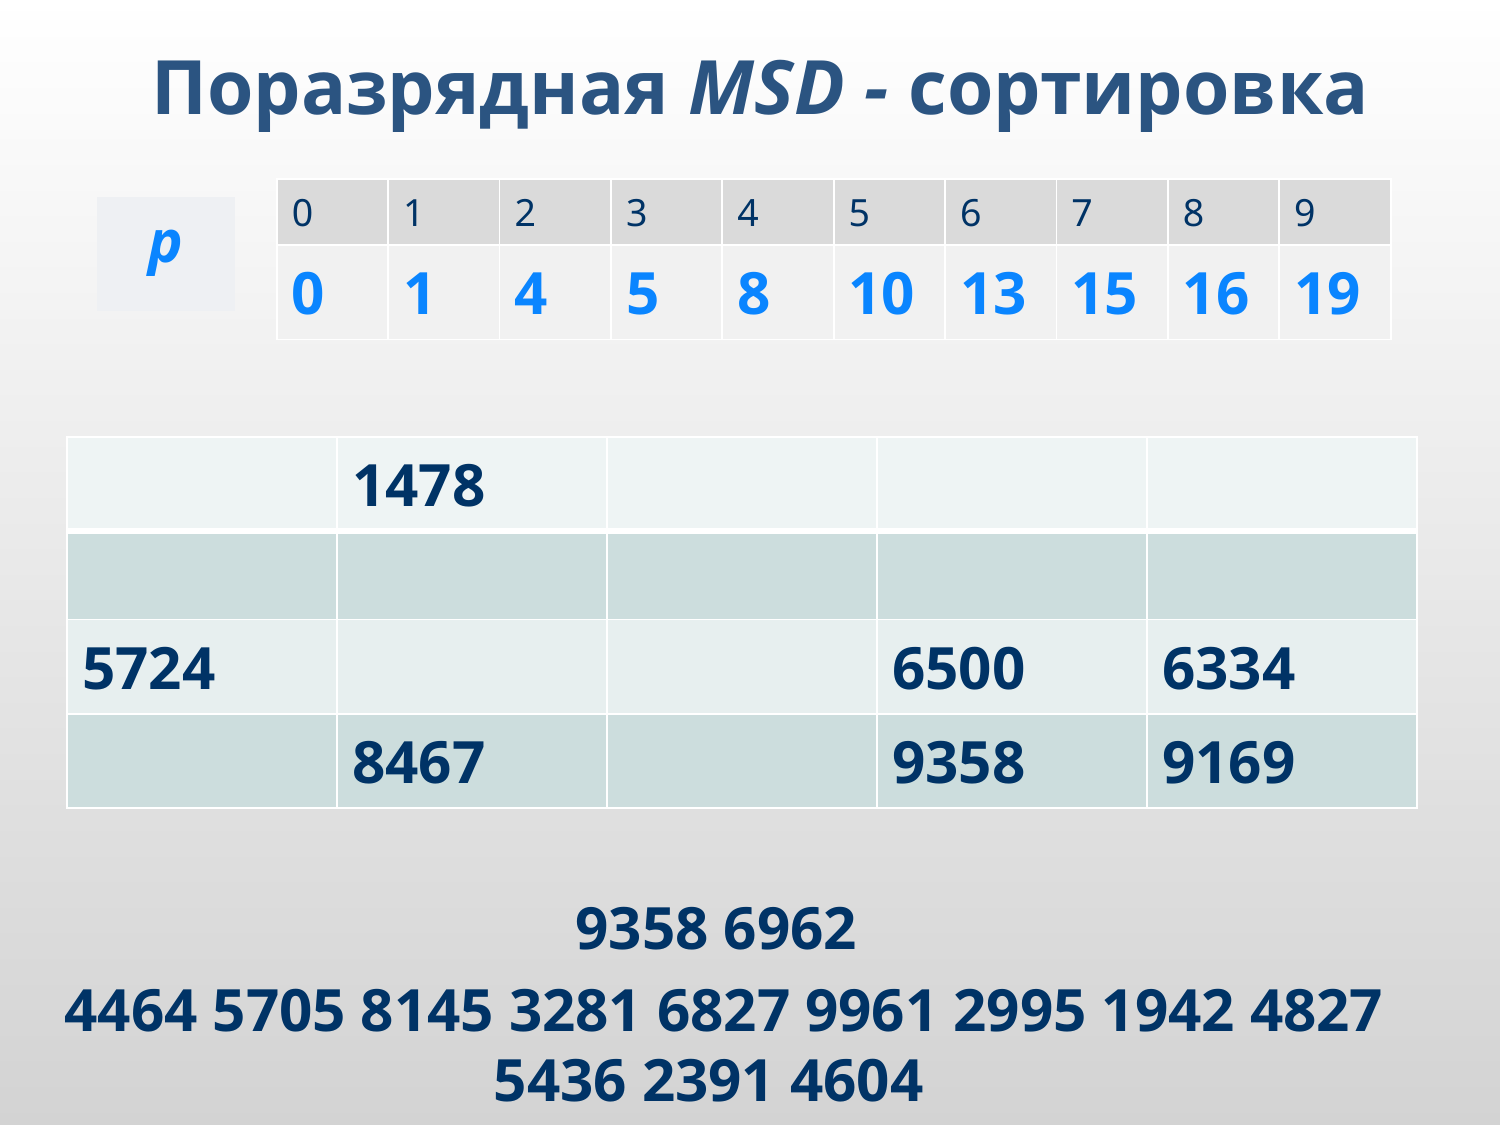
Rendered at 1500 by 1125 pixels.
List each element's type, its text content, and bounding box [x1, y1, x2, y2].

text_box Поразрядная MSD - сортировка [85, 47, 1436, 123]
table_cell [338, 534, 606, 619]
table_header 0 [278, 180, 387, 244]
table_cell 9169 [1148, 715, 1416, 807]
table_header 1478 [338, 438, 606, 528]
table_header 5 [835, 180, 944, 244]
table_cell 8 [723, 246, 833, 339]
table_cell [338, 620, 606, 713]
table_header 9 [1280, 180, 1390, 244]
table_cell 5724 [68, 620, 336, 713]
table_header [608, 438, 876, 528]
table_cell 19 [1280, 246, 1390, 339]
table_cell [68, 534, 336, 619]
table_cell [608, 715, 876, 807]
table_cell 9358 [878, 715, 1146, 807]
table_cell 4 [500, 246, 610, 339]
table_header 4 [723, 180, 833, 244]
table_cell 10 [835, 246, 944, 339]
table_header [878, 438, 1146, 528]
table_cell 15 [1057, 246, 1167, 339]
table_cell 6500 [878, 620, 1146, 713]
text_box p [97, 197, 235, 311]
table_cell 8467 [338, 715, 606, 807]
table_cell [878, 534, 1146, 619]
table_cell [608, 620, 876, 713]
table_cell 5 [612, 246, 721, 339]
table_cell [68, 715, 336, 807]
table_cell [1148, 534, 1416, 619]
text_box 9358 6962 4464 5705 8145 3281 6827 9961 2995 1942 4827 5436 2391 4604 [0, 883, 1433, 1121]
table_header 3 [612, 180, 721, 244]
table_header 8 [1169, 180, 1278, 244]
table_cell 0 [278, 246, 387, 339]
table_header 2 [500, 180, 610, 244]
table_cell 6334 [1148, 620, 1416, 713]
table_cell 13 [946, 246, 1056, 339]
table_header 7 [1057, 180, 1167, 244]
table_header 6 [946, 180, 1056, 244]
table_header 1 [389, 180, 499, 244]
table_cell [608, 534, 876, 619]
table_header [1148, 438, 1416, 528]
table_cell 1 [389, 246, 499, 339]
table_header [68, 438, 336, 528]
table_cell 16 [1169, 246, 1278, 339]
